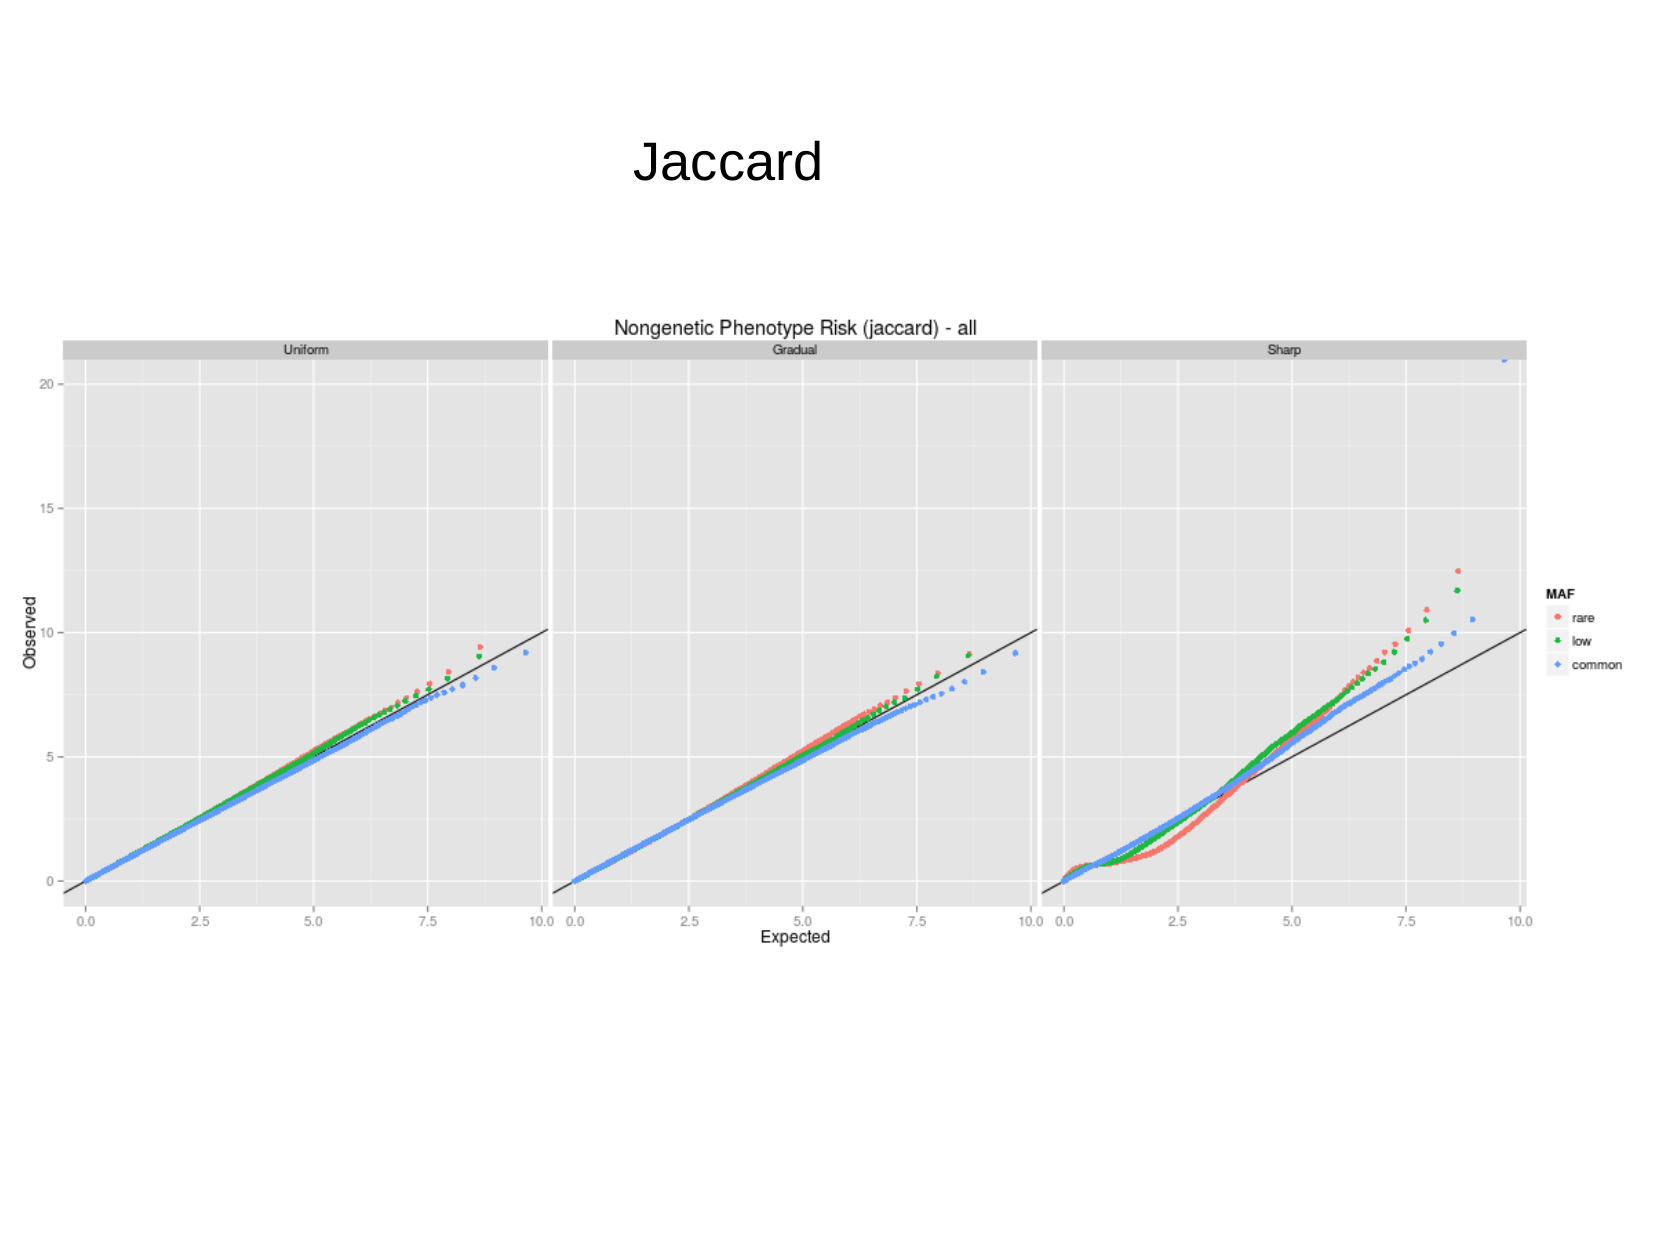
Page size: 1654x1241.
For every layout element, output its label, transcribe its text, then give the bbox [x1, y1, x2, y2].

picture [8, 295, 1654, 958]
text_box Jaccard [618, 123, 839, 200]
